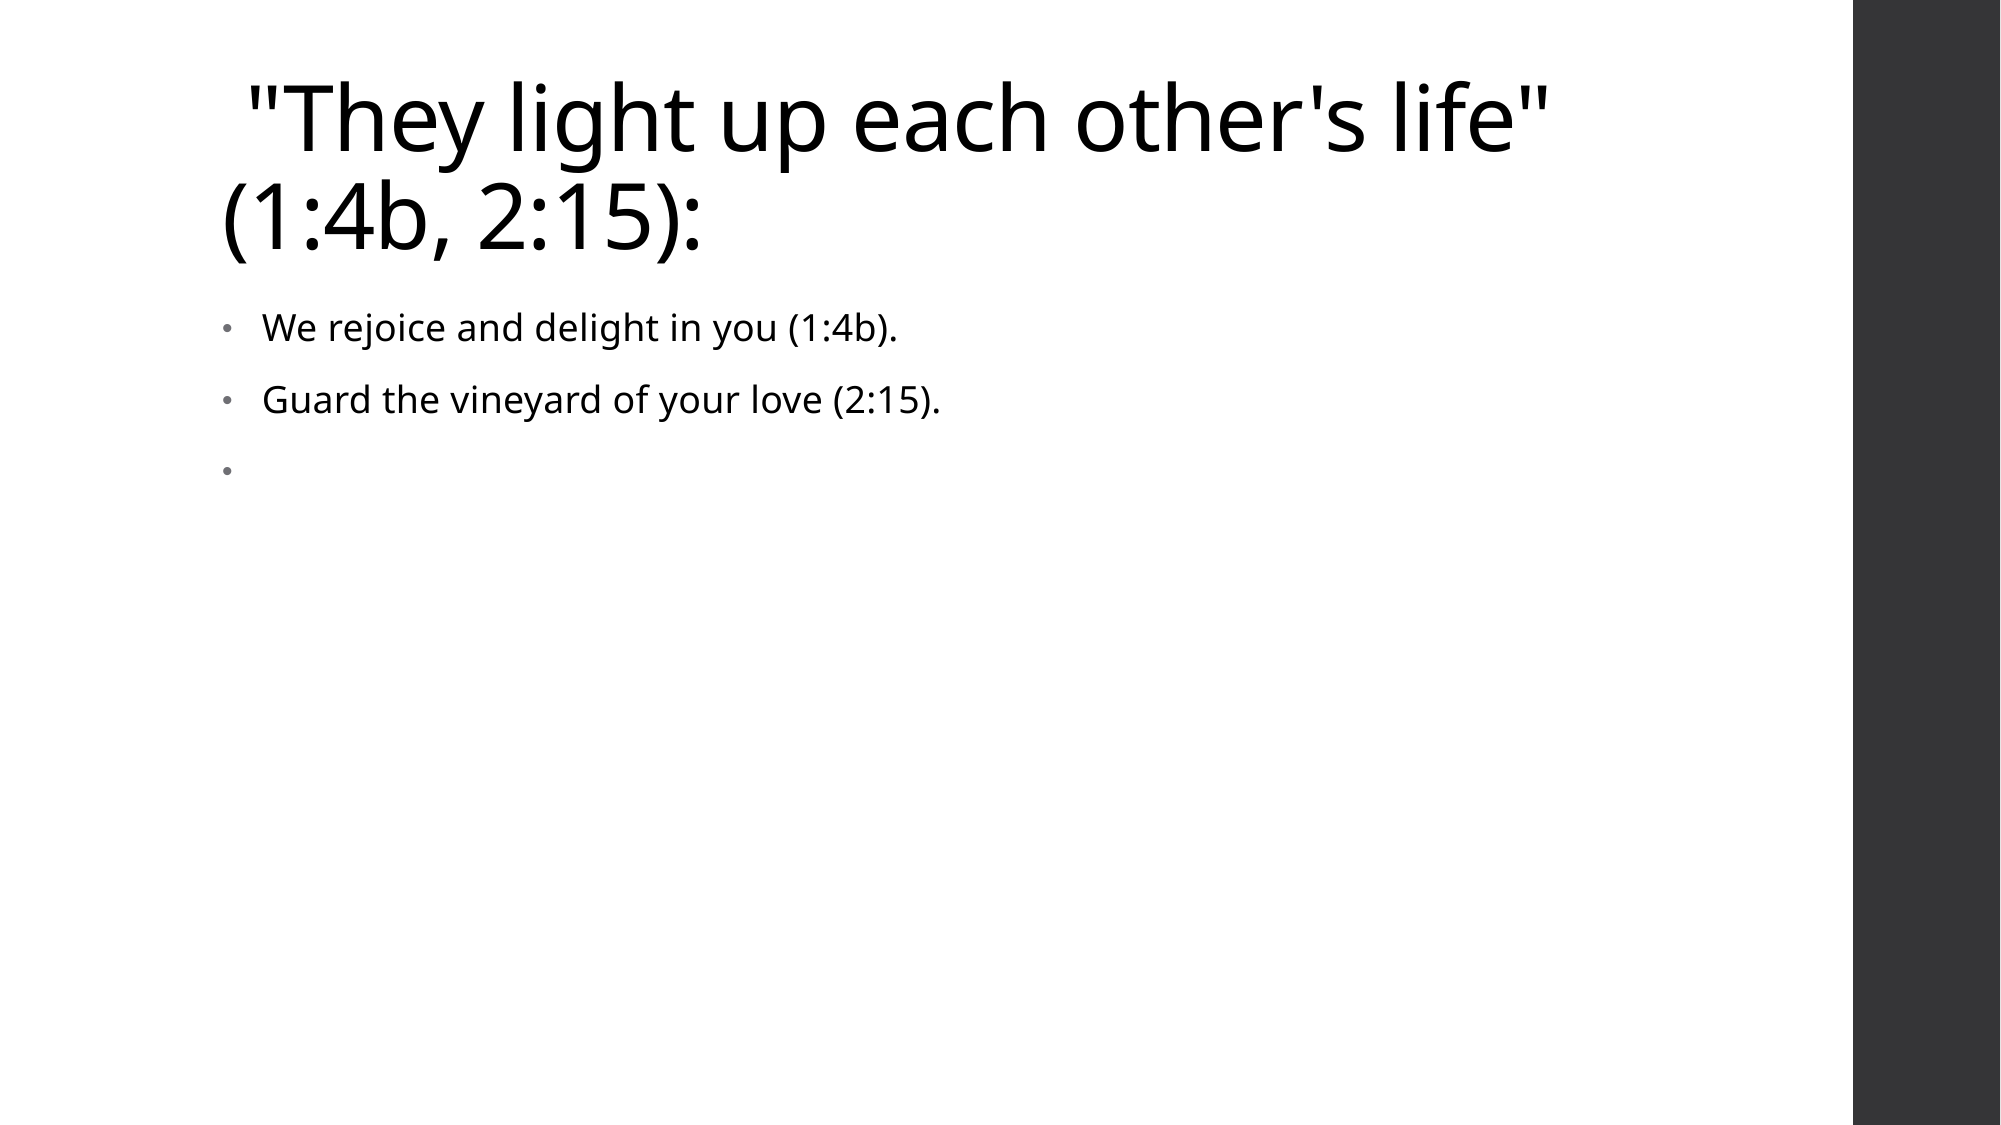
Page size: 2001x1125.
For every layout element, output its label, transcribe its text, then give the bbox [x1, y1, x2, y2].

list We rejoice and delight in you (1:4b). Guard the vineyard of your love (2:15). [206, 299, 1617, 1014]
title "They light up each other's life" (1:4b, 2:15): [206, 60, 1797, 278]
